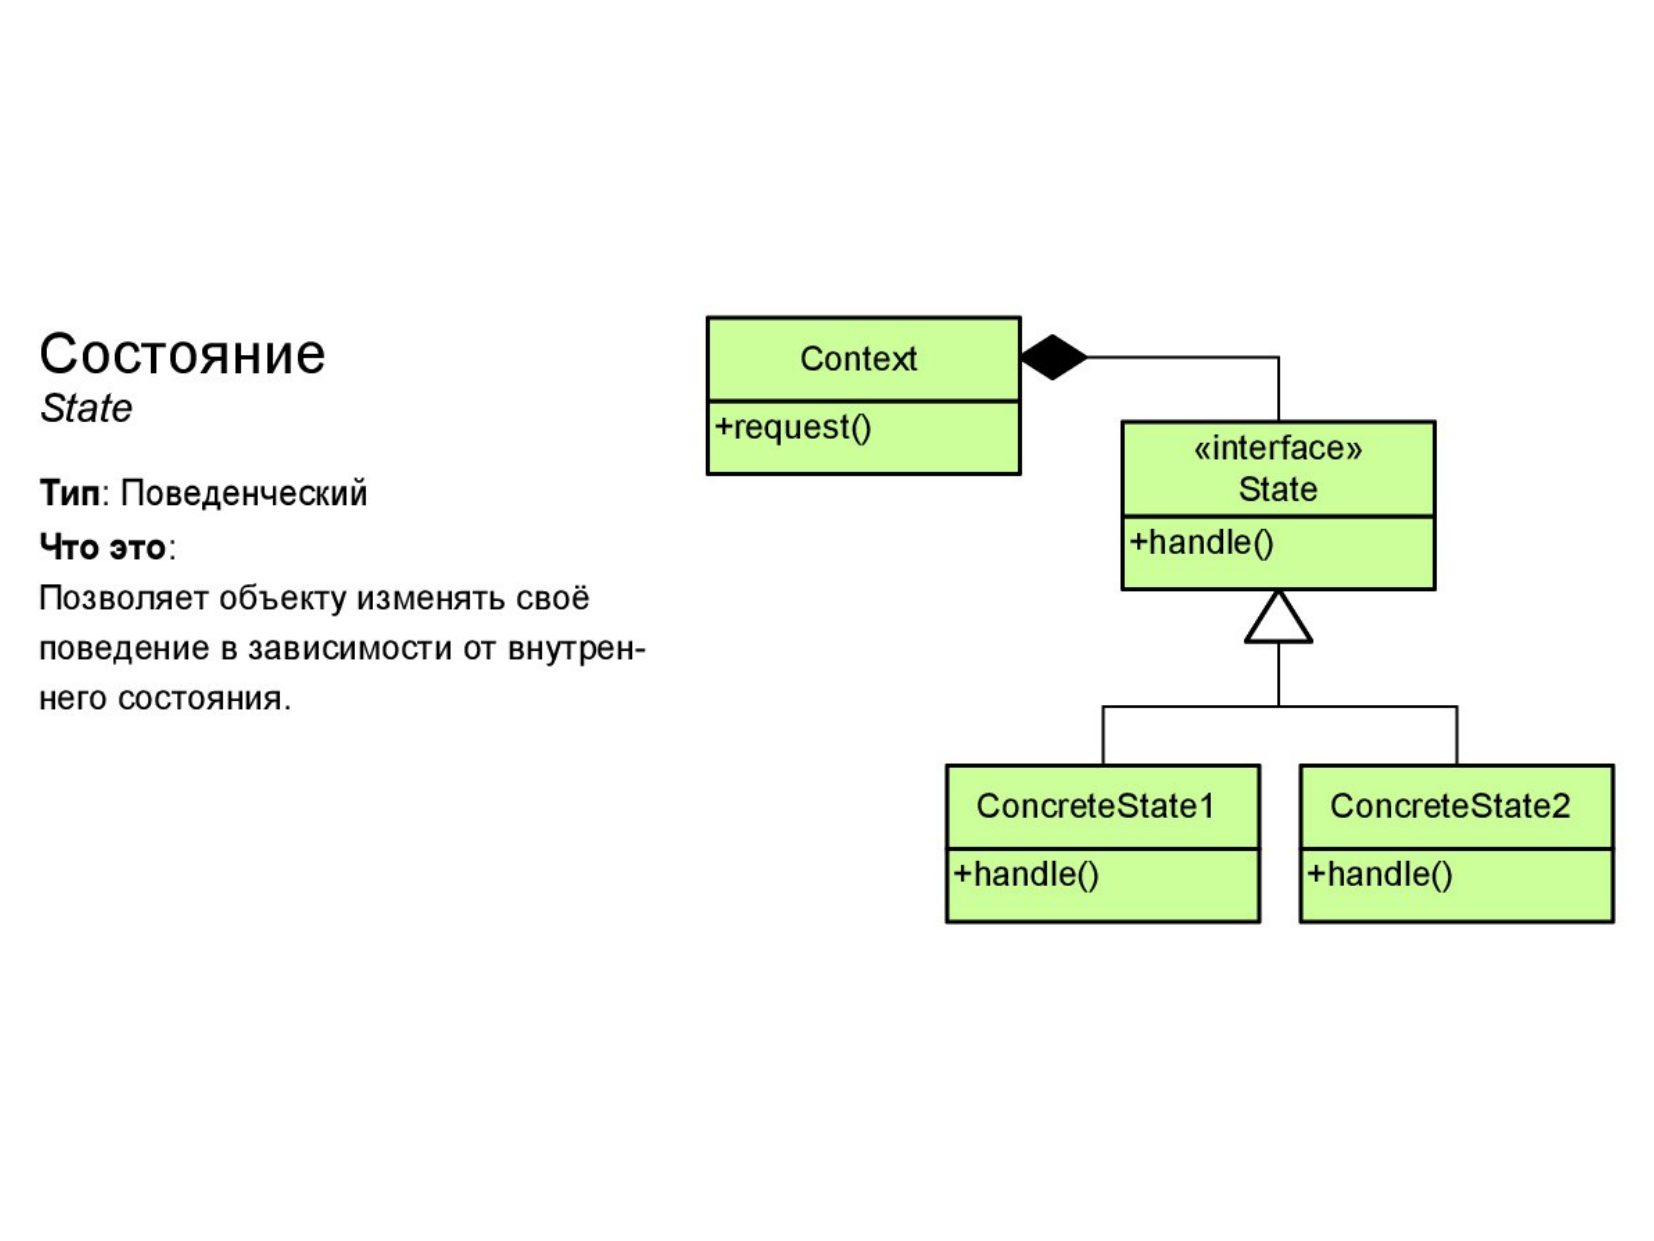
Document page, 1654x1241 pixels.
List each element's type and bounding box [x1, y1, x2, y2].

picture [4, 261, 1654, 979]
